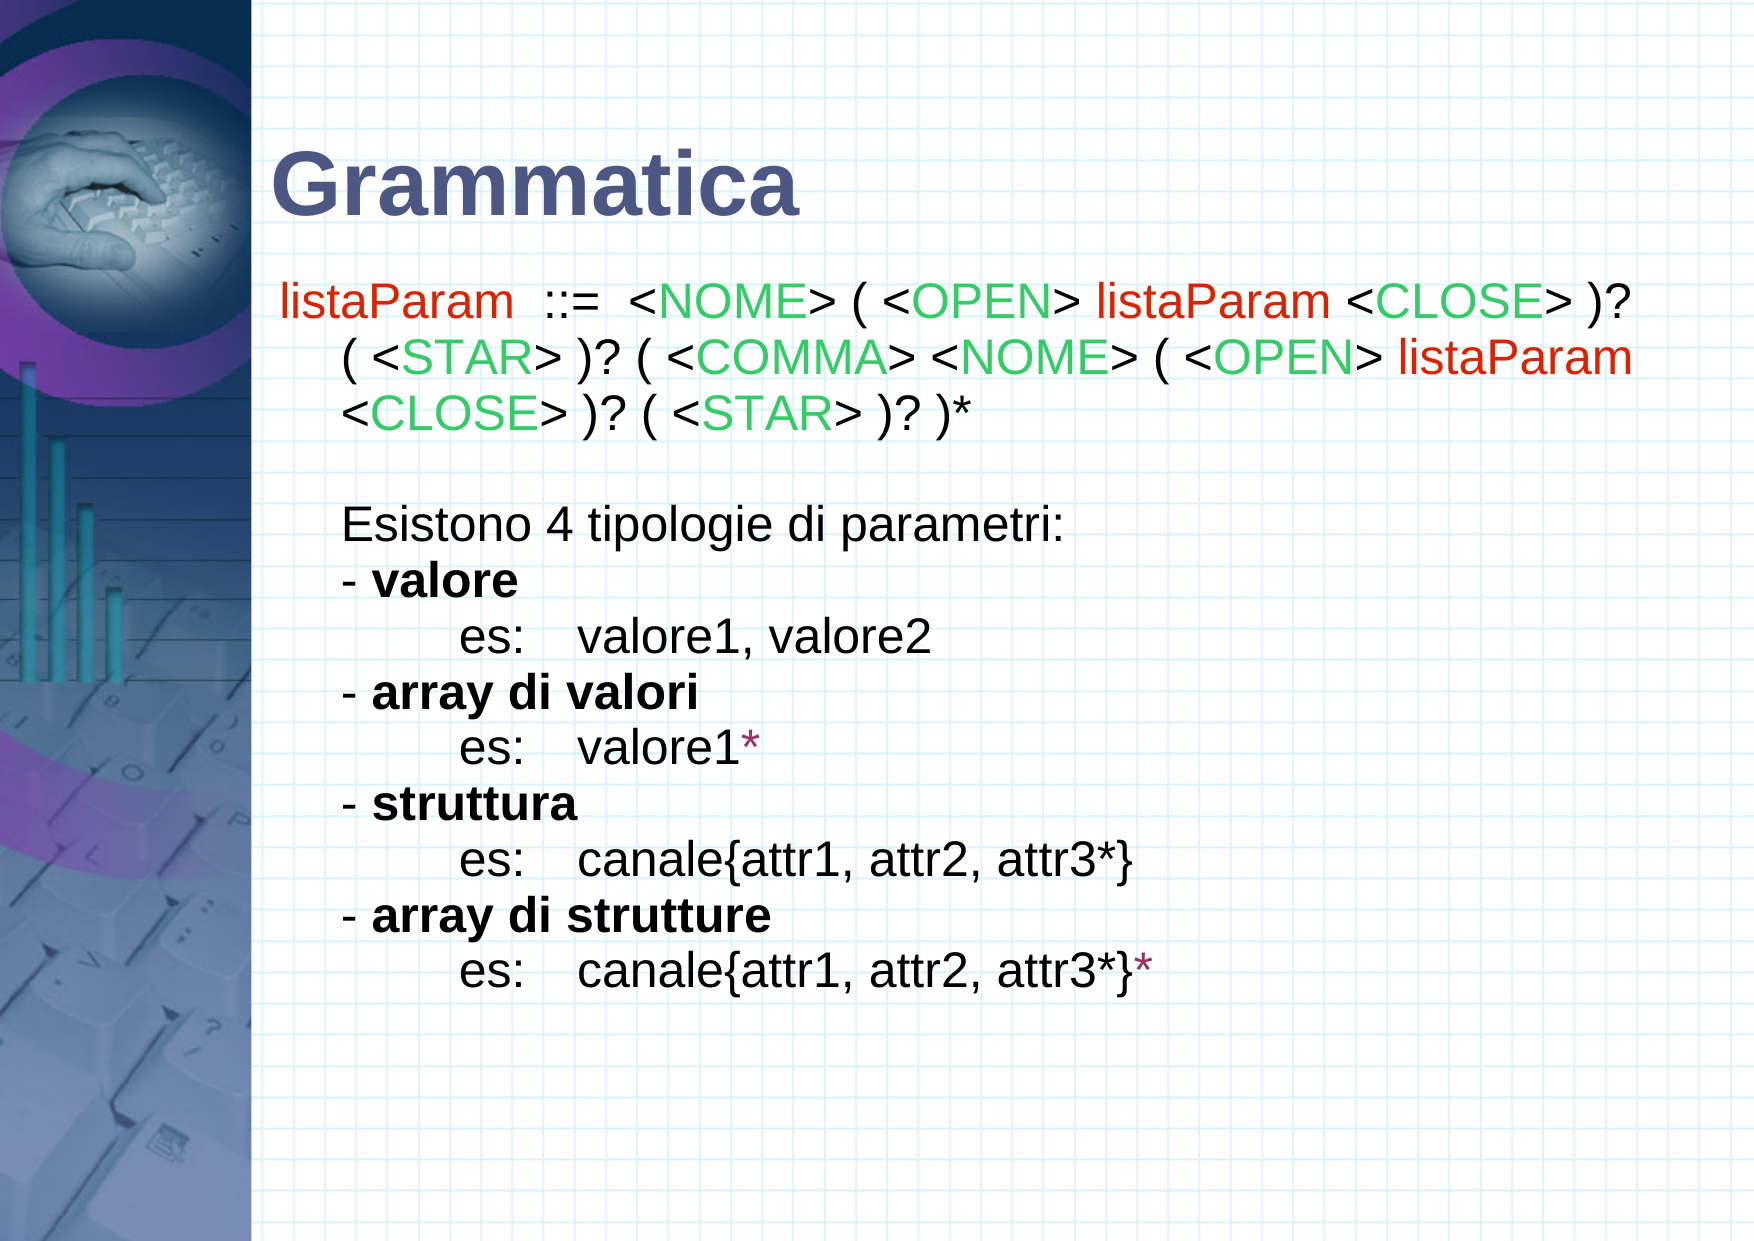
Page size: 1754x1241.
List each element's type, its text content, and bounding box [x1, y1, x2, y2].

title Grammatica [270, 123, 1740, 244]
picture [0, 0, 1754, 1241]
list listaParam ::= <NOME> ( <OPEN> listaParam <CLOSE> )? ( <STAR> )? ( <COMMA> <NOME> ( <OPEN> listaParam <CLOSE> )? ( <STAR> )? )* Esistono 4 tipologie di parametri: - valore es: valore1, valore2 - array di valori es: valore1* - struttura es: canale{attr1, attr2, attr3*} - array di strutture es: canale{attr1, attr2, attr3*}* [270, 273, 1740, 1140]
